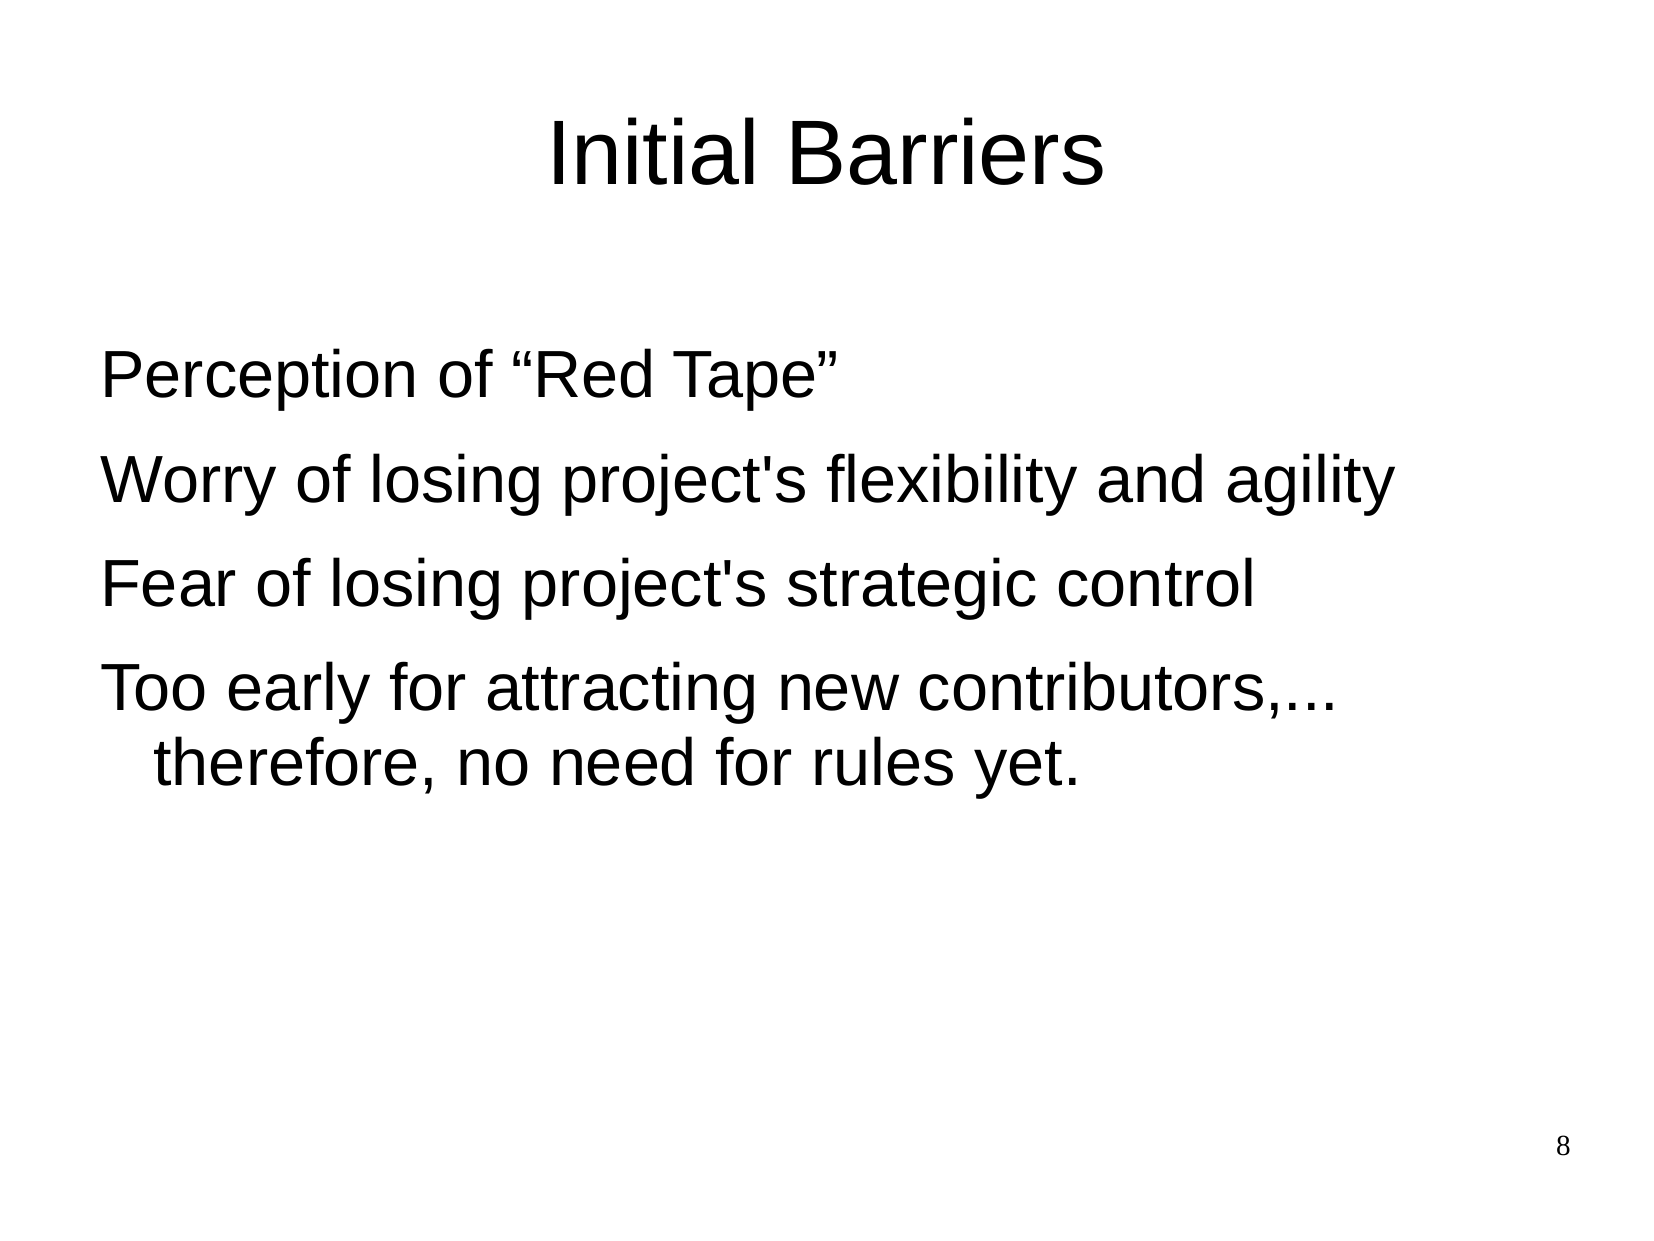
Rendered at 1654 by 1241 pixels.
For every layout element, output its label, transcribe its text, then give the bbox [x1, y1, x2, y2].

title Initial Barriers [82, 49, 1571, 257]
list Perception of “Red Tape” Worry of losing project's flexibility and agility Fear of losing project's strategic control Too early for attracting new contributors,... therefore, no need for rules yet. [82, 337, 1571, 1094]
